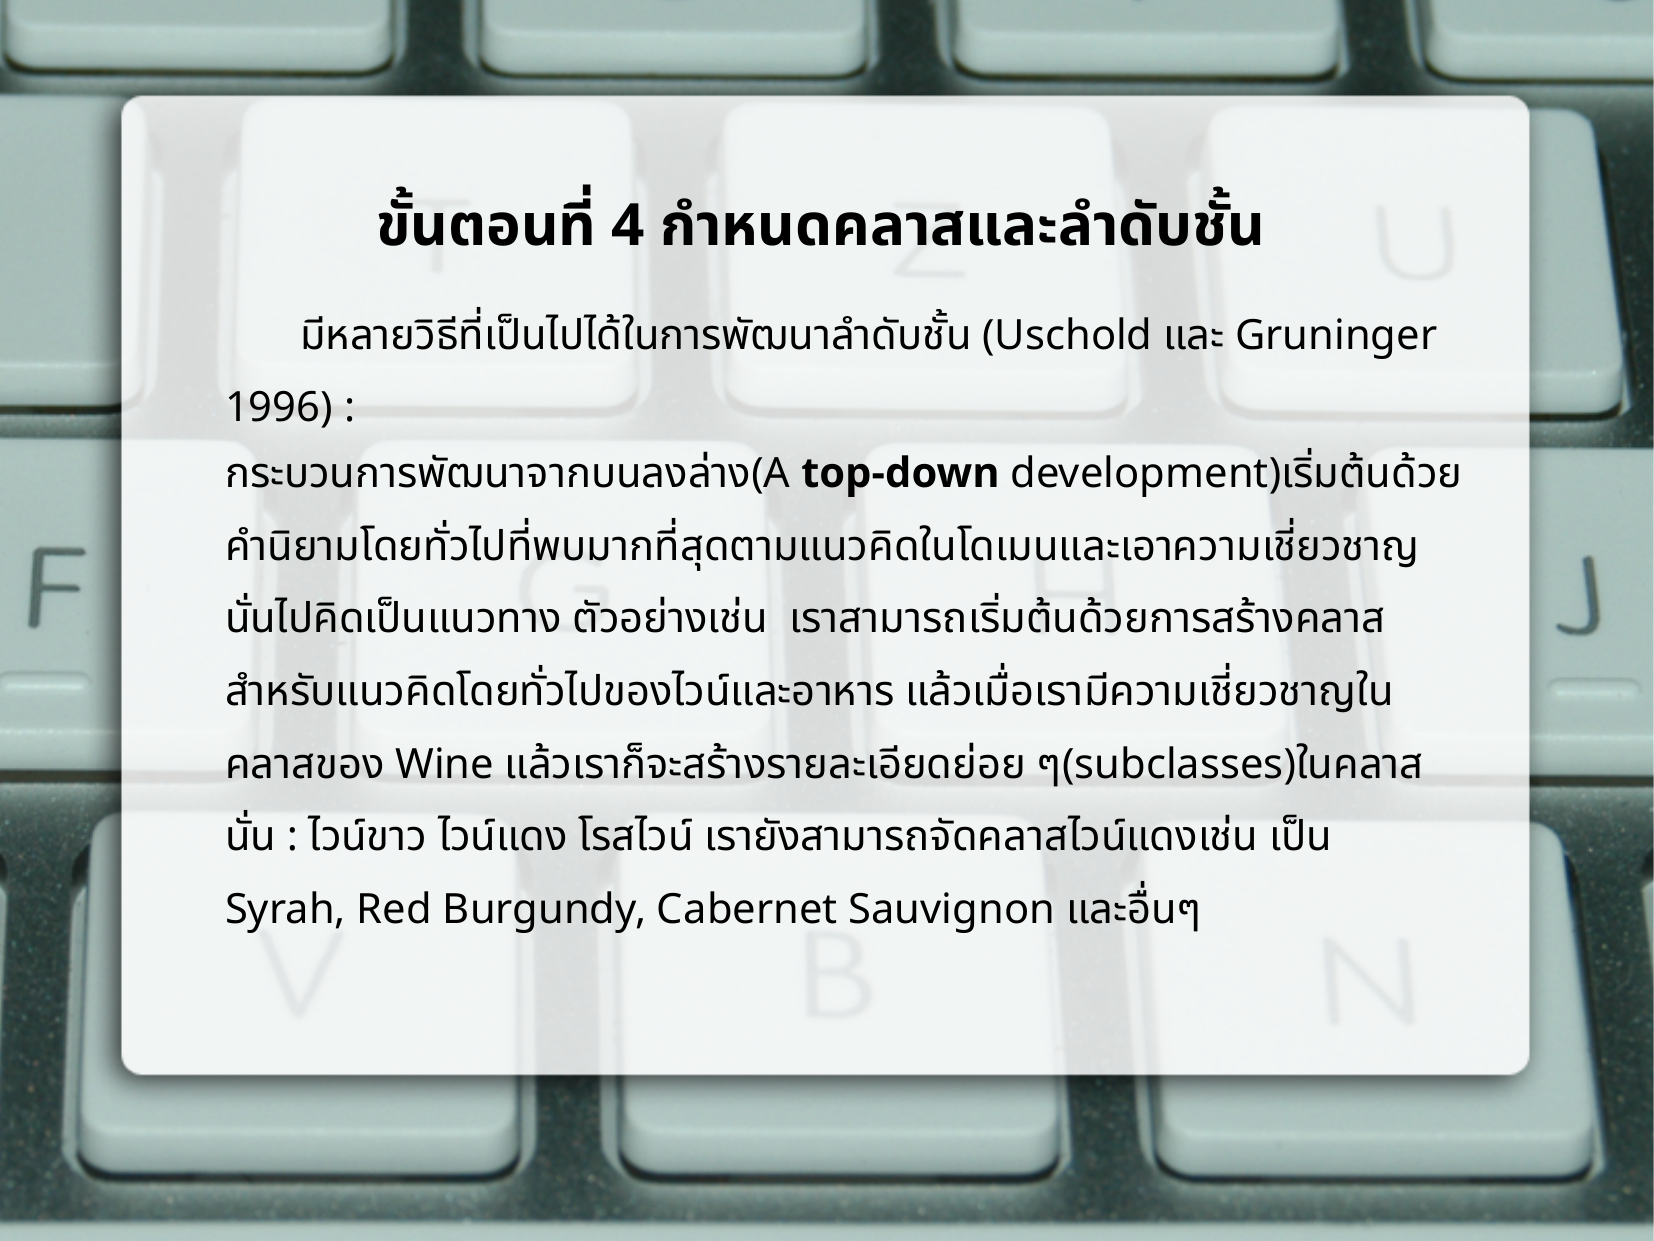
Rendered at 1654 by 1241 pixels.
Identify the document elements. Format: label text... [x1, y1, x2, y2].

title ขั้นตอนที่ 4 กำหนดคลาสและลำดับชั้น [135, 125, 1506, 318]
picture [0, 0, 1654, 1241]
subtitle มีหลายวิธีที่เป็นไปได้ในการพัฒนาลำดับชั้น (Uschold และ Gruninger 1996) : กระบวนการพัฒนาจากบนลงล่าง(A top-down development)เริ่มต้นด้วยคำนิยามโดยทั่วไปที่พบมากที่สุดตามแนวคิดในโดเมนและเอาความเชี่ยวชาญนั่นไปคิดเป็นแนวทาง ตัวอย่างเช่น เราสามารถเริ่มต้นด้วยการสร้างคลาสสำหรับแนวคิดโดยทั่วไปของไวน์และอาหาร แล้วเมื่อเรามีความเชี่ยวชาญในคลาสของ Wine แล้วเราก็จะสร้างรายละเอียดย่อย ๆ(subclasses)ในคลาสนั่น : ไวน์ขาว ไวน์แดง โรสไวน์ เรายังสามารถจัดคลาสไวน์แดงเช่น เป็น Syrah, Red Burgundy, Cabernet Sauvignon และอื่นๆ [225, 337, 1463, 901]
